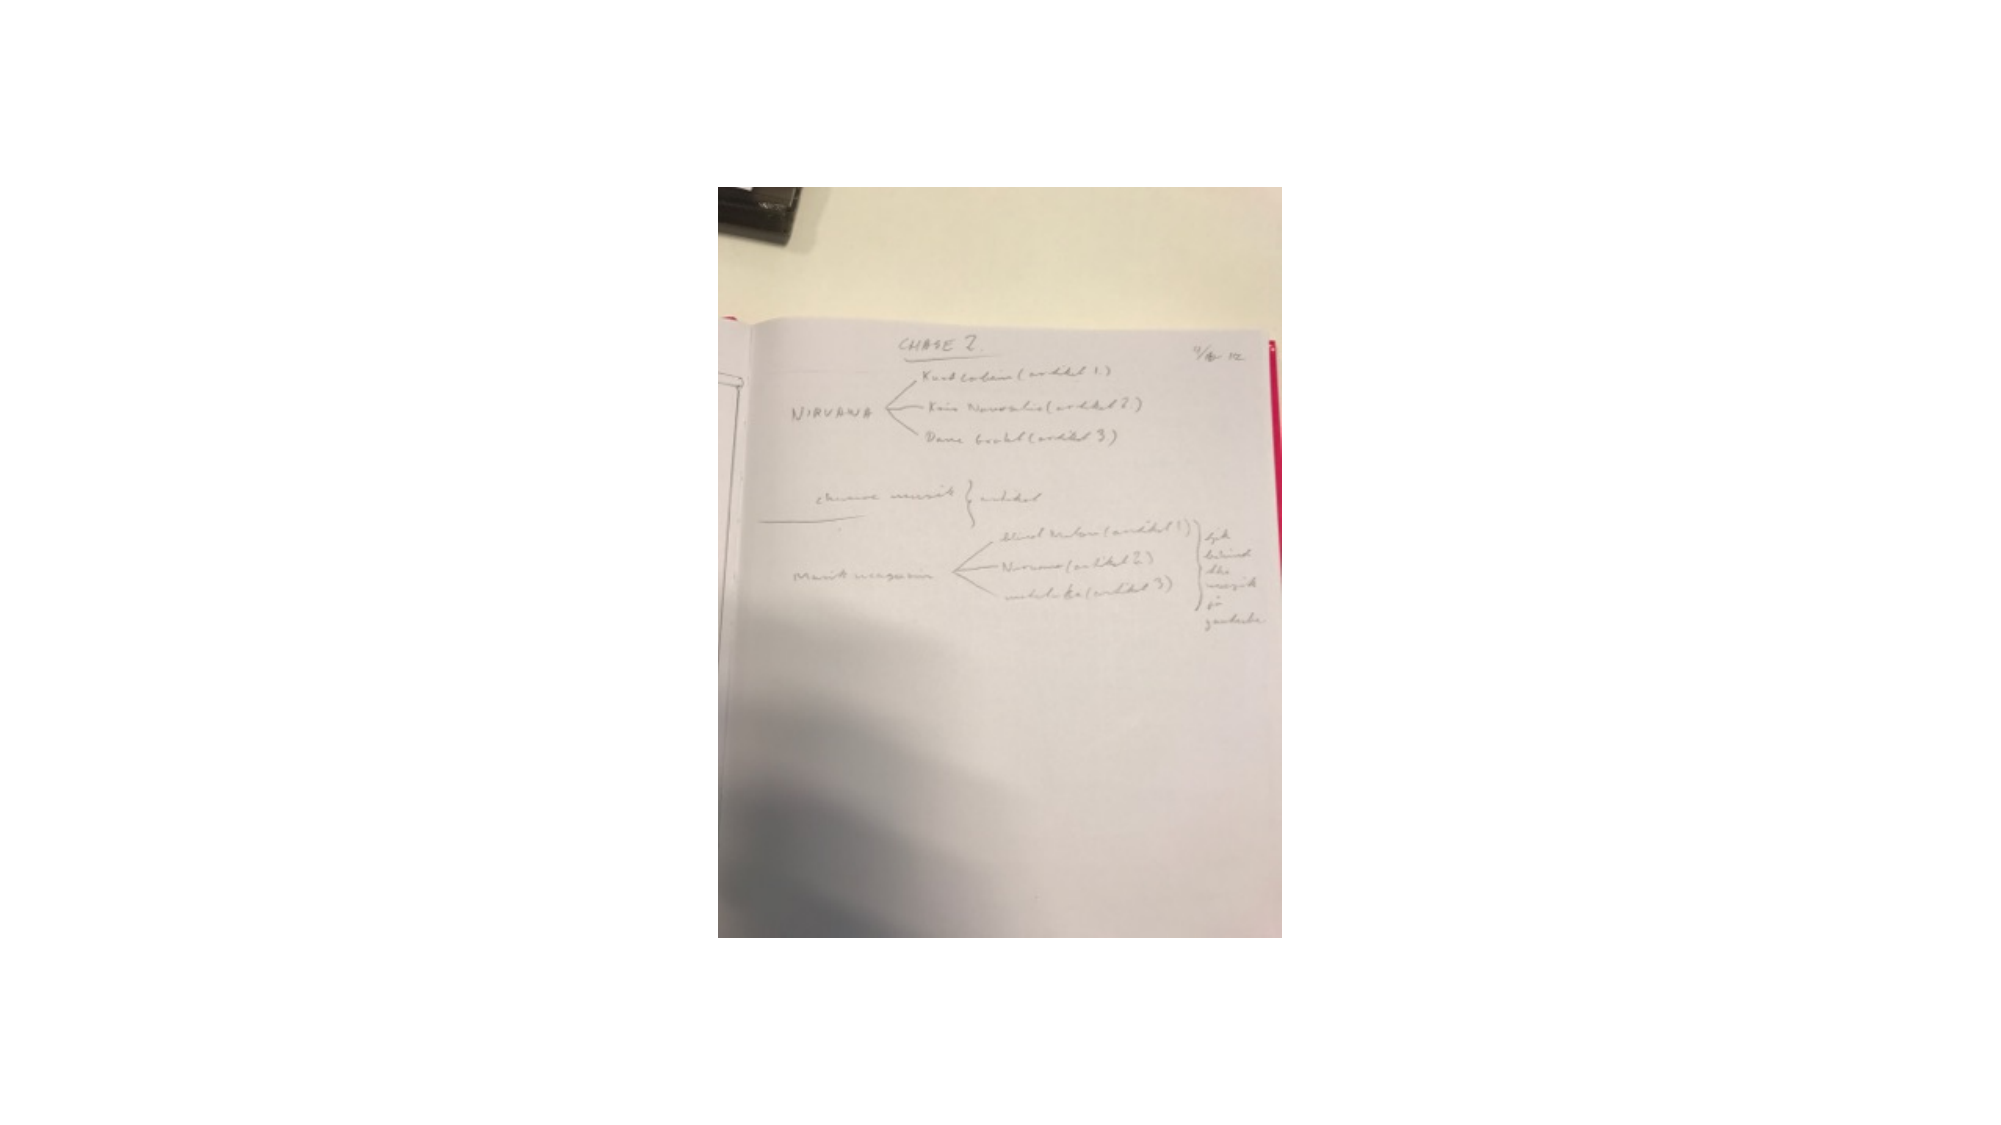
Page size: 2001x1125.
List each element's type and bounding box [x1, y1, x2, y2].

picture [718, 187, 1282, 938]
